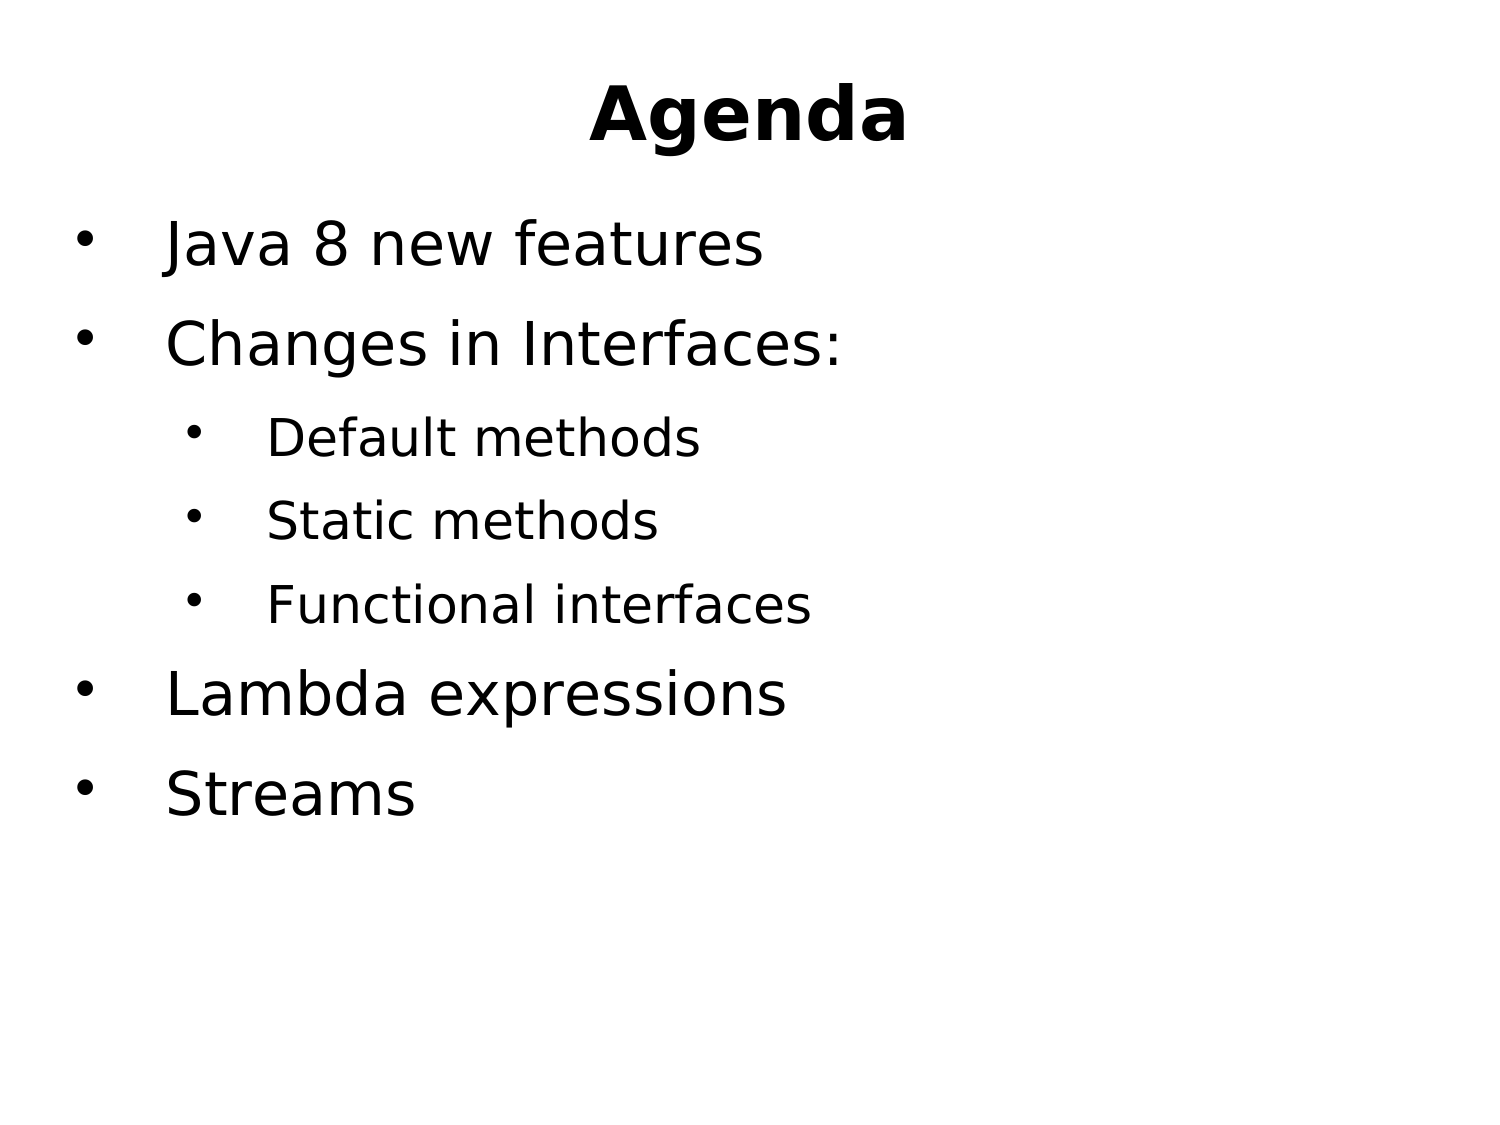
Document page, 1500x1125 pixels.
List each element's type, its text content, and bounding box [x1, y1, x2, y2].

list Java 8 new features Changes in Interfaces: Default methods Static methods Functional interfaces Lambda expressions Streams [75, 204, 1395, 1075]
title Agenda [75, 44, 1425, 177]
